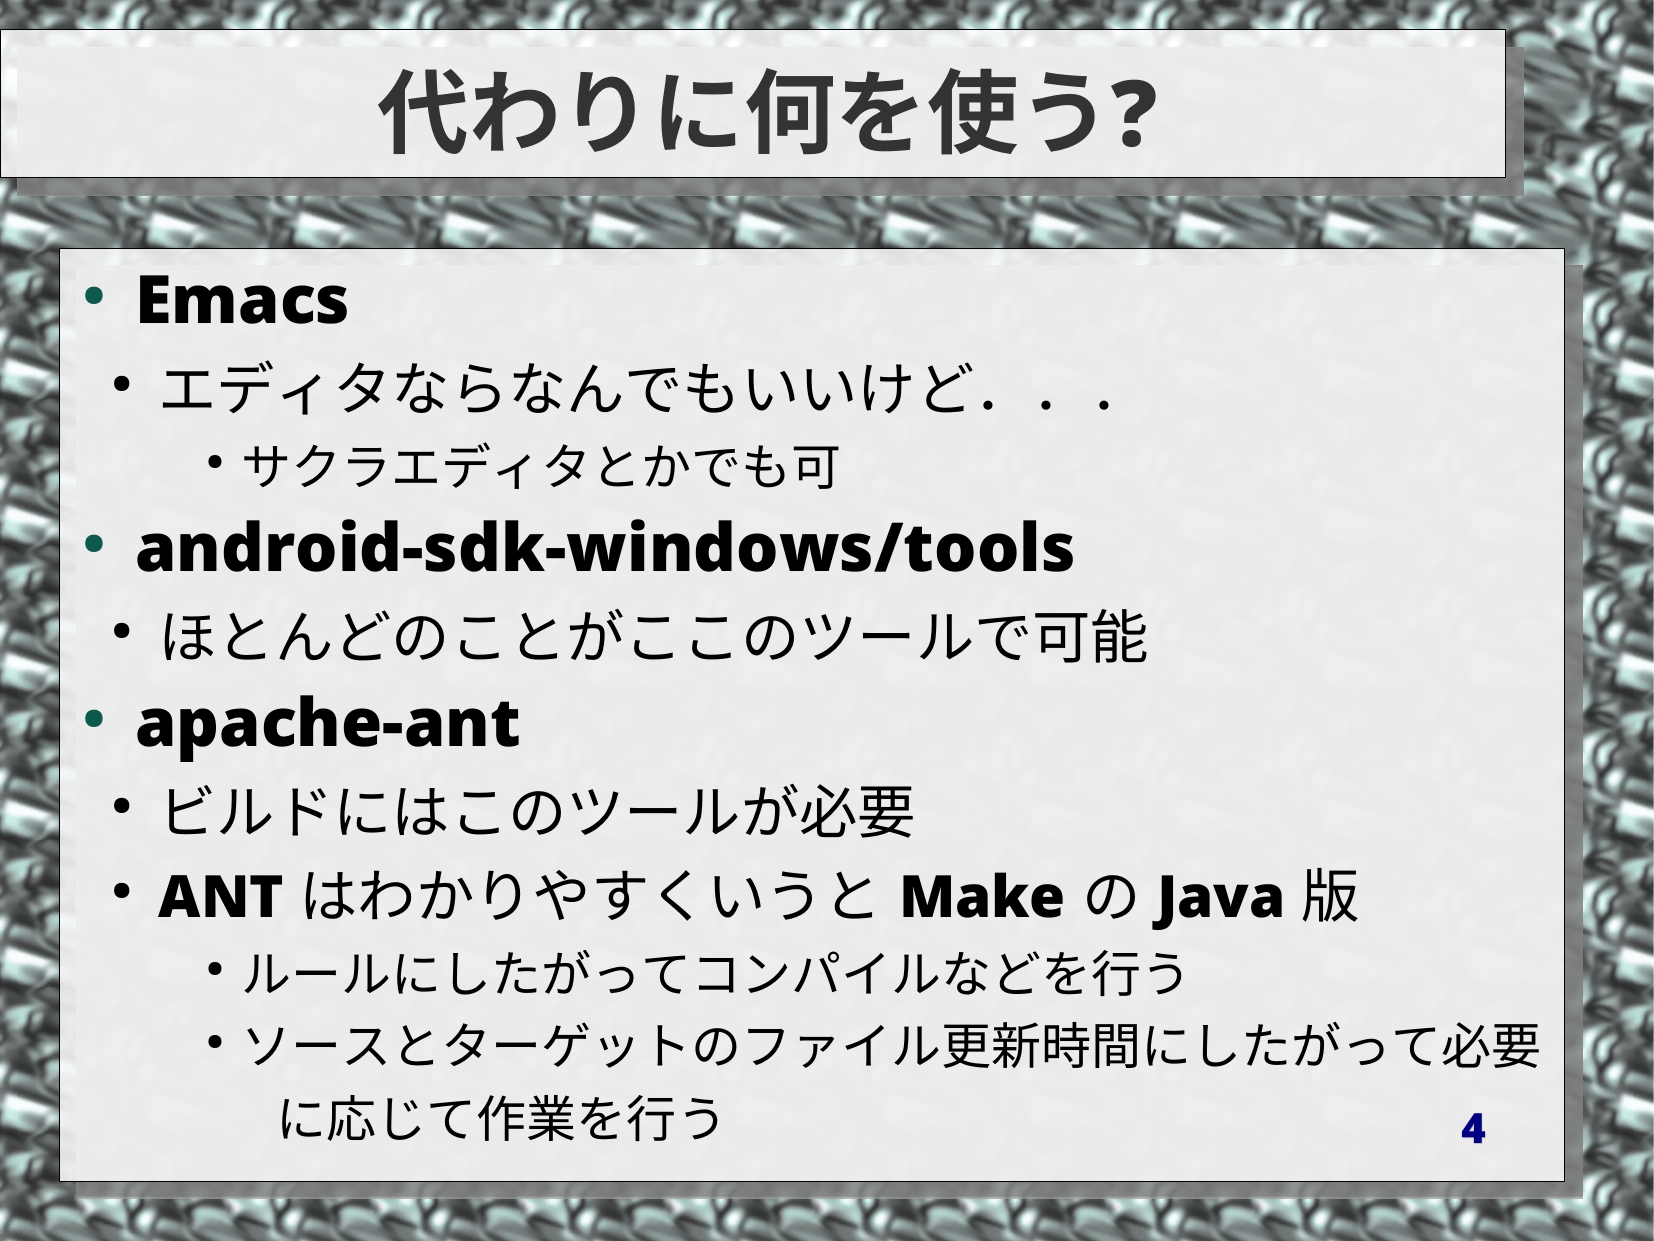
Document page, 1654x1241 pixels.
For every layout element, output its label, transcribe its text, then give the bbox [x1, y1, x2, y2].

picture [0, 0, 1654, 1241]
list Emacs エディタならなんでもいいけど．．． サクラエディタとかでも可 android-sdk-windows/tools ほとんどのことがここのツールで可能 apache-ant ビルドにはこのツールが必要 ANTはわかりやすくいうとMakeのJava版 ルールにしたがってコンパイルなどを行う ソースとターゲットのファイル更新時間にしたがって必要に応じて作業を行う [64, 252, 1565, 1188]
title 代わりに何を使う? [29, 35, 1506, 177]
